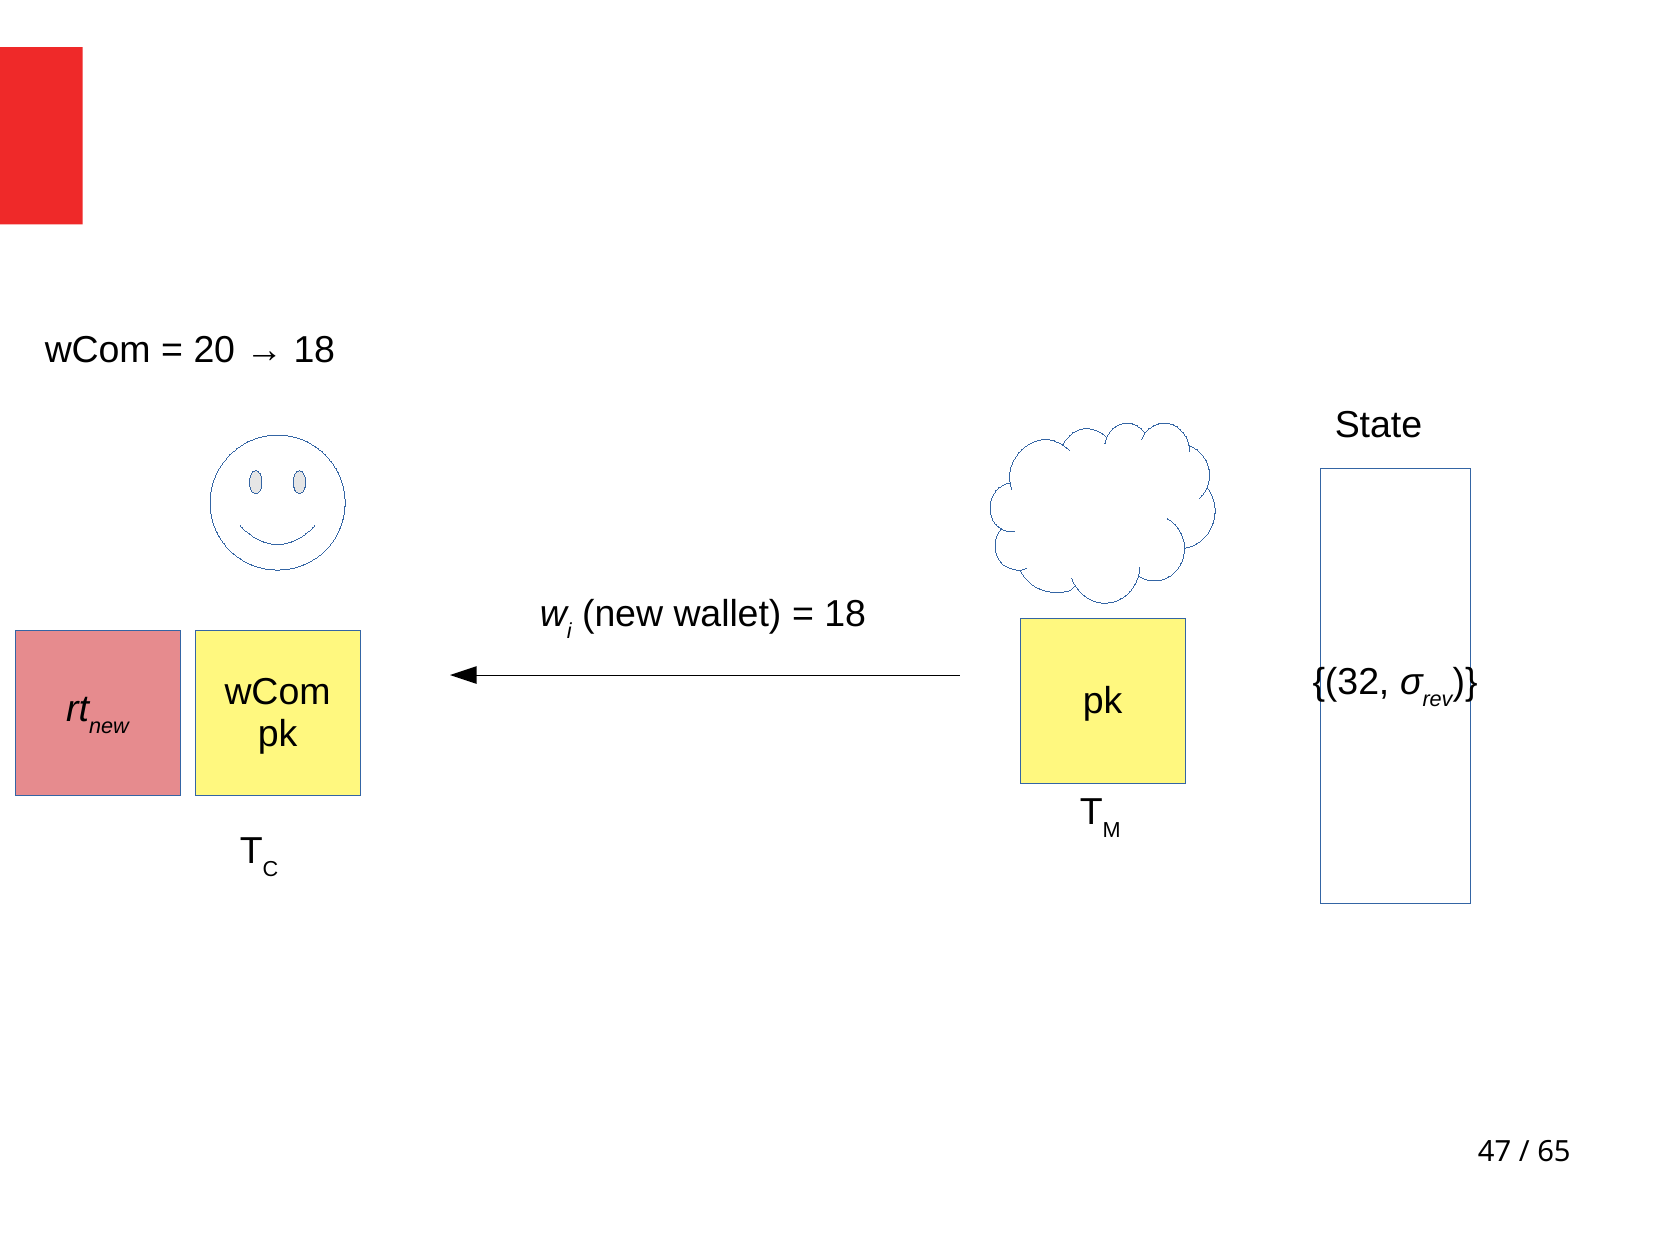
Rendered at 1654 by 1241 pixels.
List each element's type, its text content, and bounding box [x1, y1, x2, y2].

text_box TC [225, 822, 316, 931]
text_box wCom pk [195, 630, 361, 796]
text_box [990, 423, 1216, 604]
text_box rtnew [15, 630, 181, 796]
text_box pk [1020, 618, 1186, 784]
text_box wi (new wallet) = 18 [525, 585, 916, 693]
text_box TM [1065, 784, 1156, 891]
text_box {(32, σrev)} [1320, 496, 1471, 904]
text_box [210, 435, 346, 571]
text_box wCom = 20 → 18 [30, 321, 406, 421]
text_box State [1320, 396, 1471, 496]
